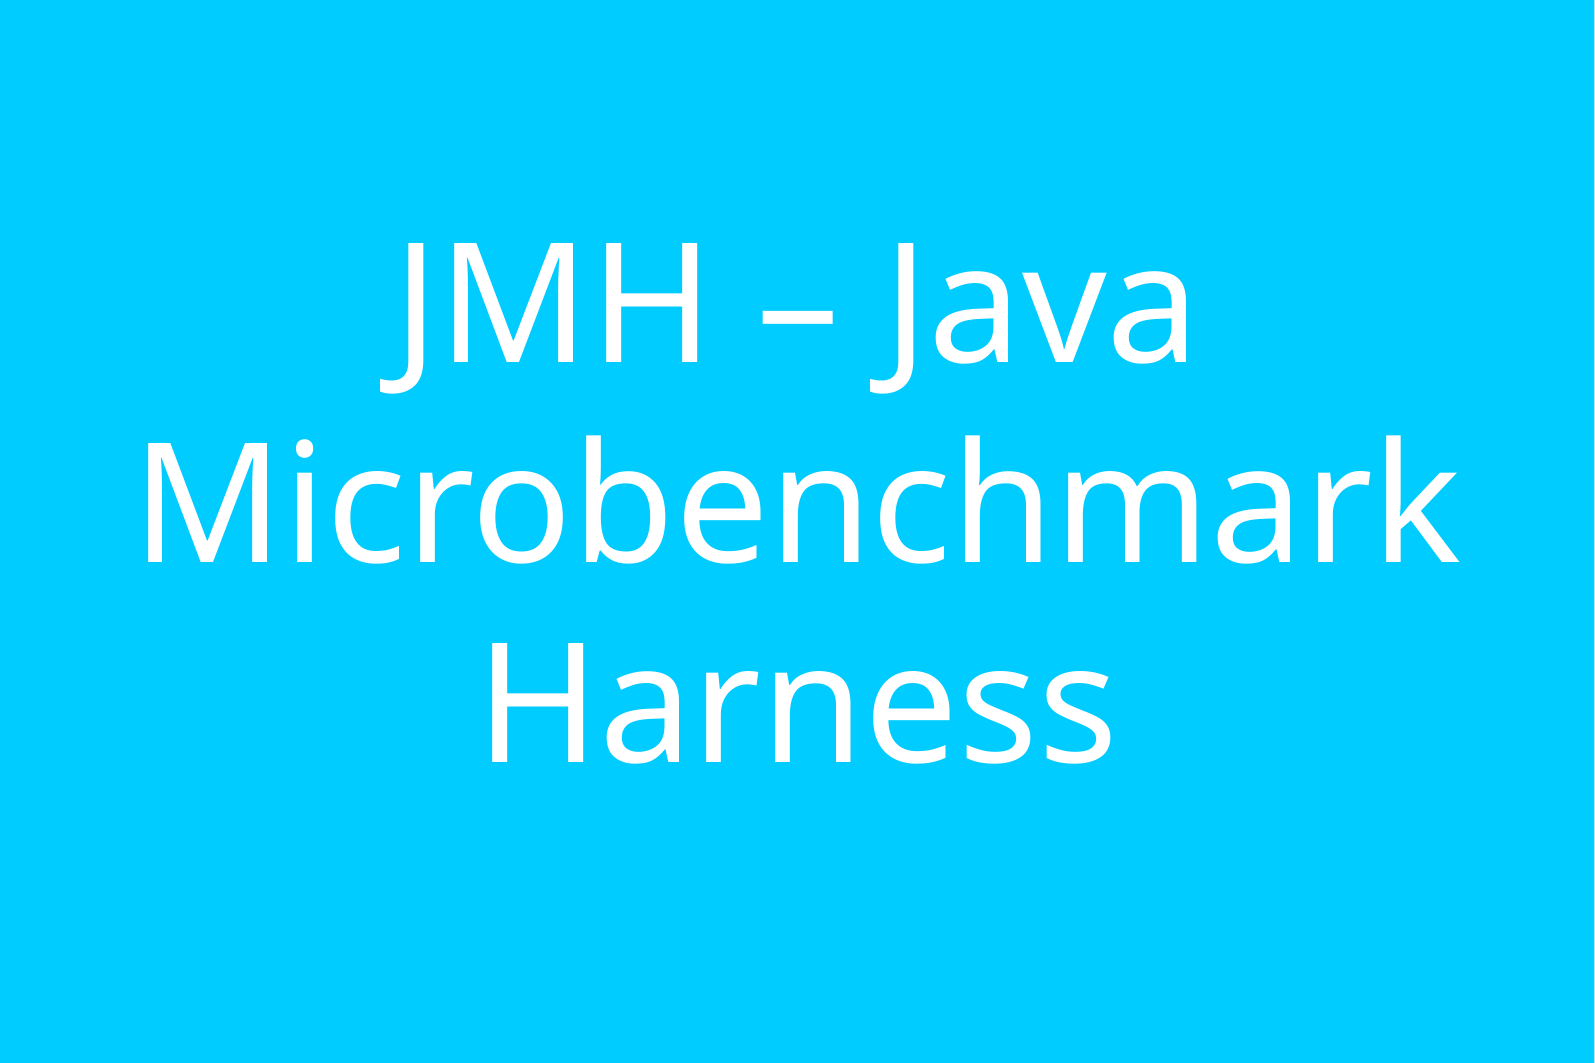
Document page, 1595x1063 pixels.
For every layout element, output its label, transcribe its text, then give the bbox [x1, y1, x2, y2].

text_box JMH – Java Microbenchmark Harness [79, 42, 1515, 951]
